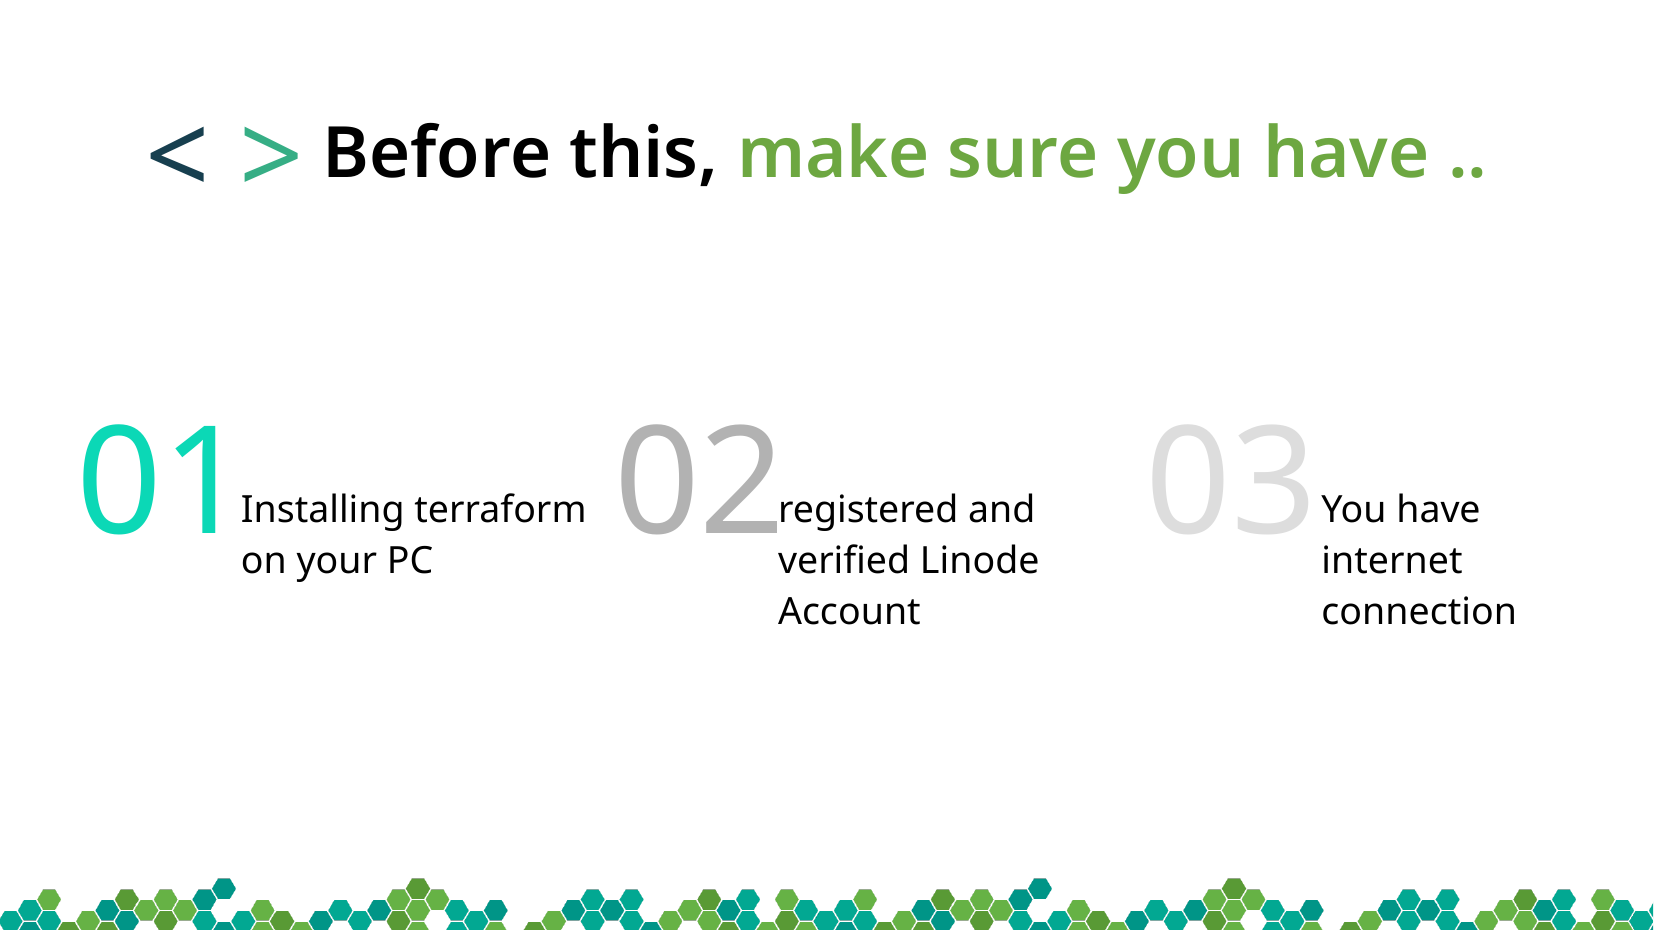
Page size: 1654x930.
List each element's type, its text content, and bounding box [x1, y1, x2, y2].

list registered and verified Linode Account [707, 482, 1152, 841]
picture [0, 870, 1654, 930]
list 02 [542, 373, 813, 582]
list You have internet connection [1250, 482, 1613, 841]
title Before this, make sure you have .. [322, 59, 1576, 241]
list < > [75, 75, 340, 241]
list 01 [5, 373, 276, 582]
list Installing terraform on your PC [169, 482, 615, 841]
list 03 [1074, 373, 1345, 582]
